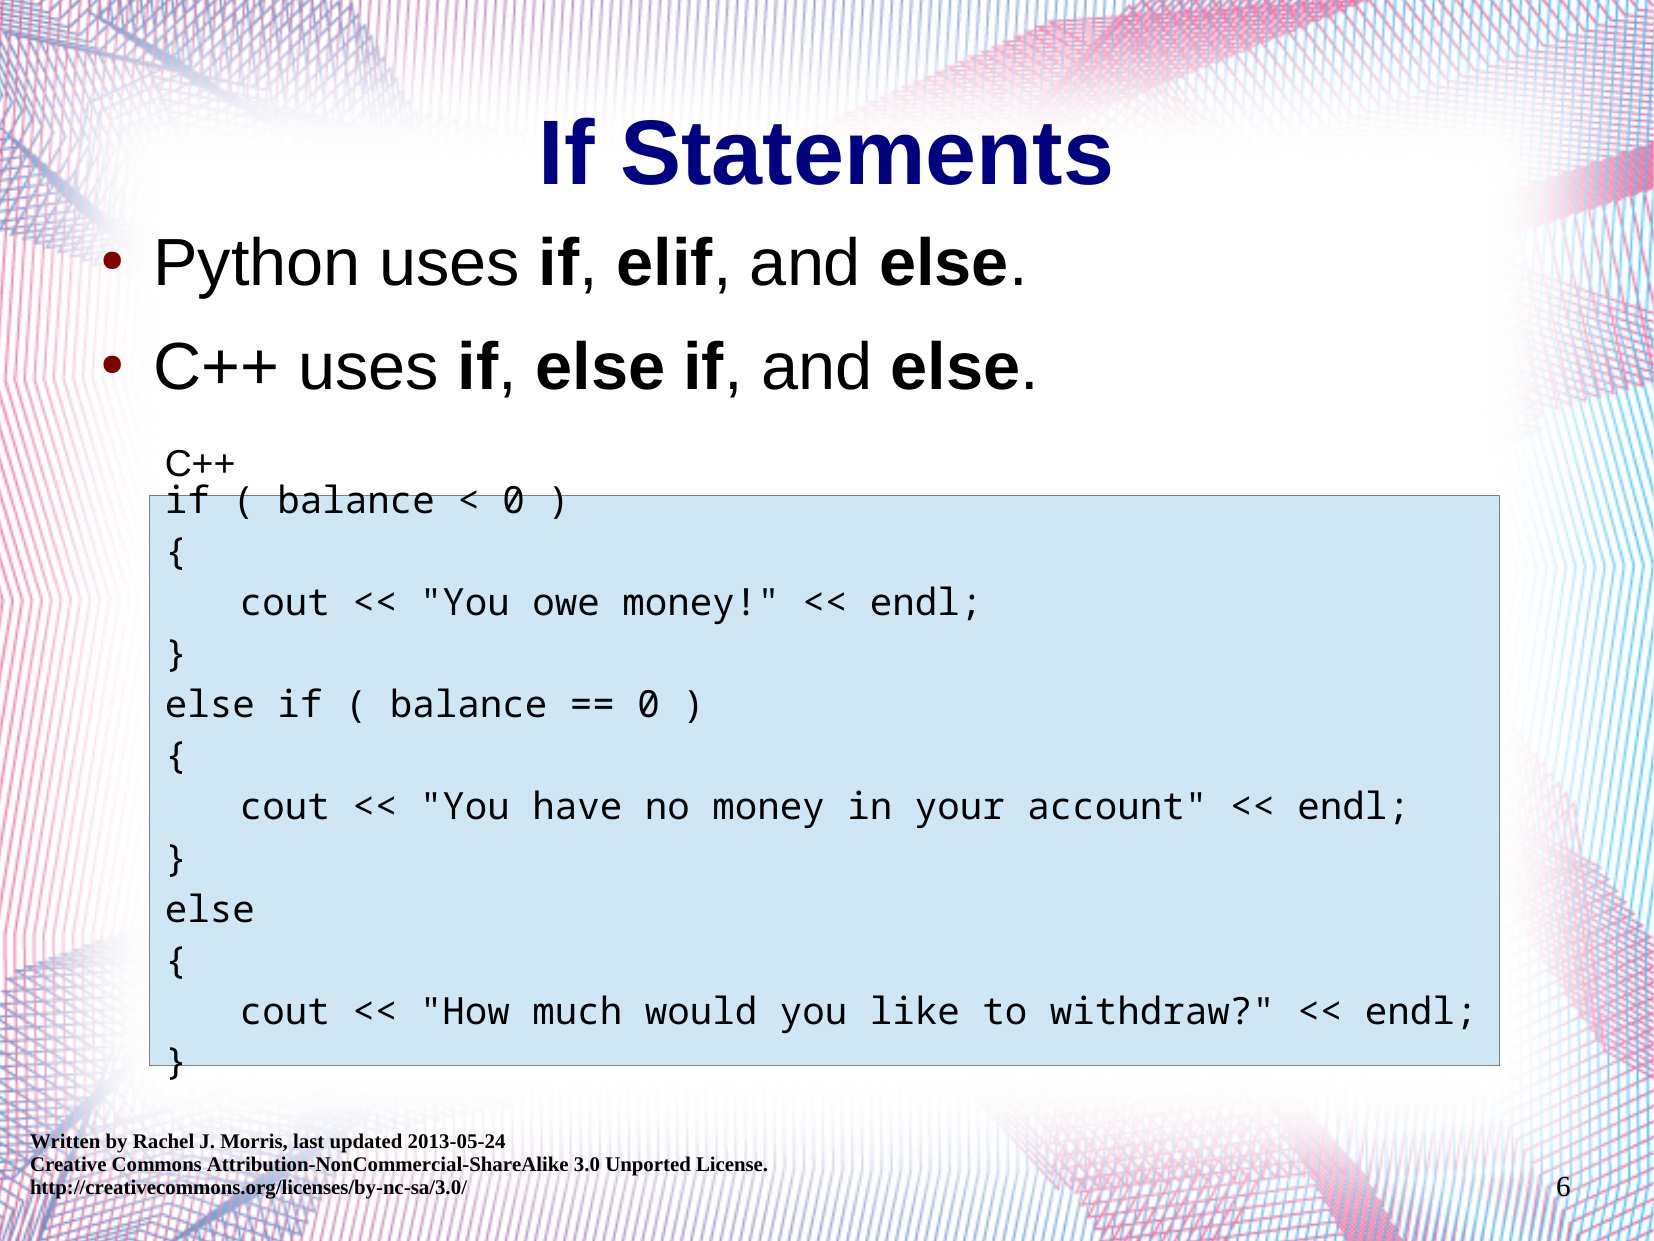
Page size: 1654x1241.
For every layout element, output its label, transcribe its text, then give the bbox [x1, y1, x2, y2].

title If Statements [82, 49, 1571, 225]
picture [0, 0, 1654, 1241]
text_box if ( balance < 0 ) { cout << "You owe money!" << endl; } else if ( balance == 0 ) { cout << "You have no money in your account" << endl; } else { cout << "How much would you like to withdraw?" << endl; } [149, 495, 1500, 1066]
list Python uses if, elif, and else. C++ uses if, else if, and else. [82, 225, 1571, 405]
text_box C++ [149, 435, 510, 492]
